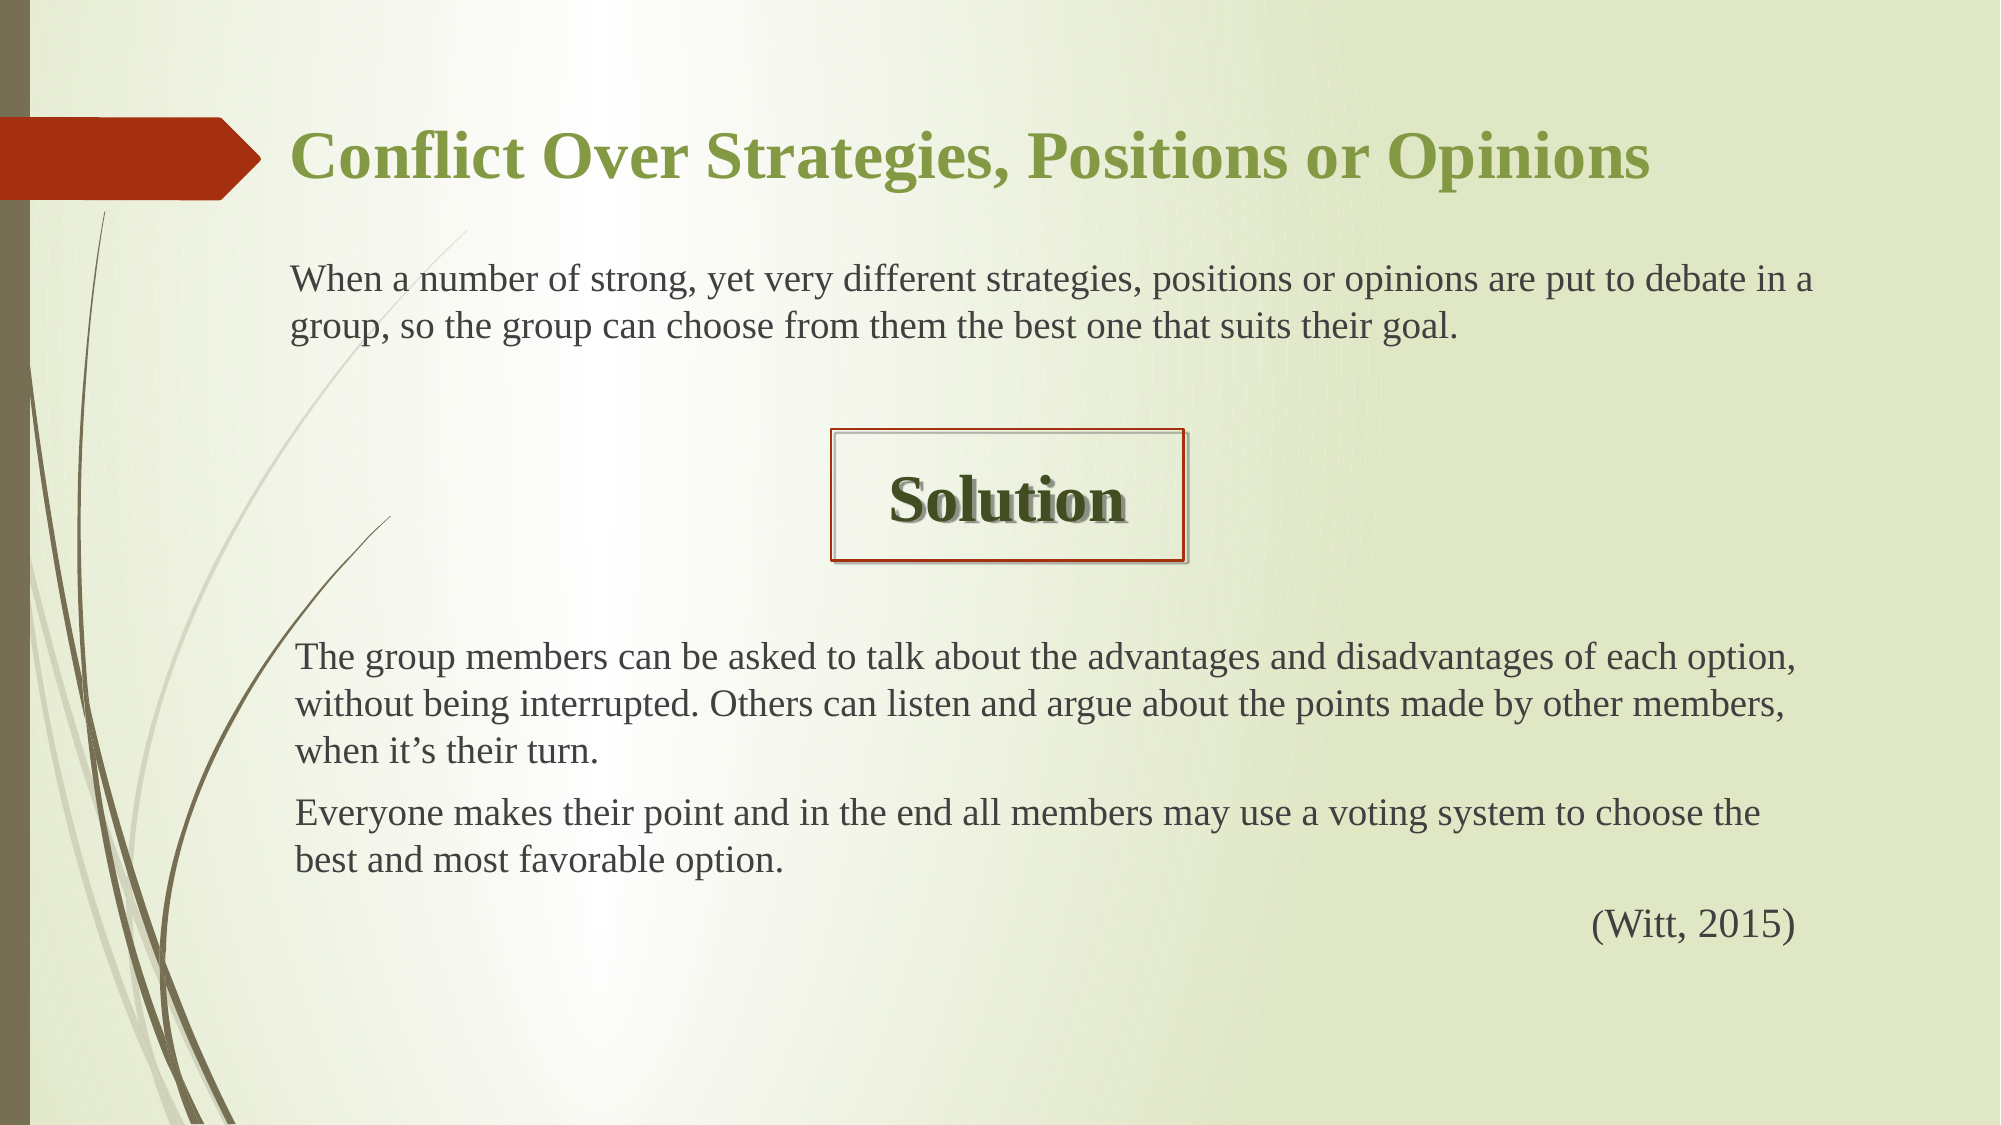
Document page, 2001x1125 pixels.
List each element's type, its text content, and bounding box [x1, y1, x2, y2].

list When a number of strong, yet very different strategies, positions or opinions are put to debate in a group, so the group can choose from them the best one that suits their goal. [274, 244, 1850, 370]
text_box The group members can be asked to talk about the advantages and disadvantages of each option, without being interrupted. Others can listen and argue about the points made by other members, when it’s their turn. Everyone makes their point and in the end all members may use a voting system to choose the best and most favorable option. (Witt, 2015) [274, 620, 1850, 970]
title Conflict Over Strategies, Positions or Opinions [274, 102, 1695, 219]
text_box Solution [830, 428, 1184, 561]
